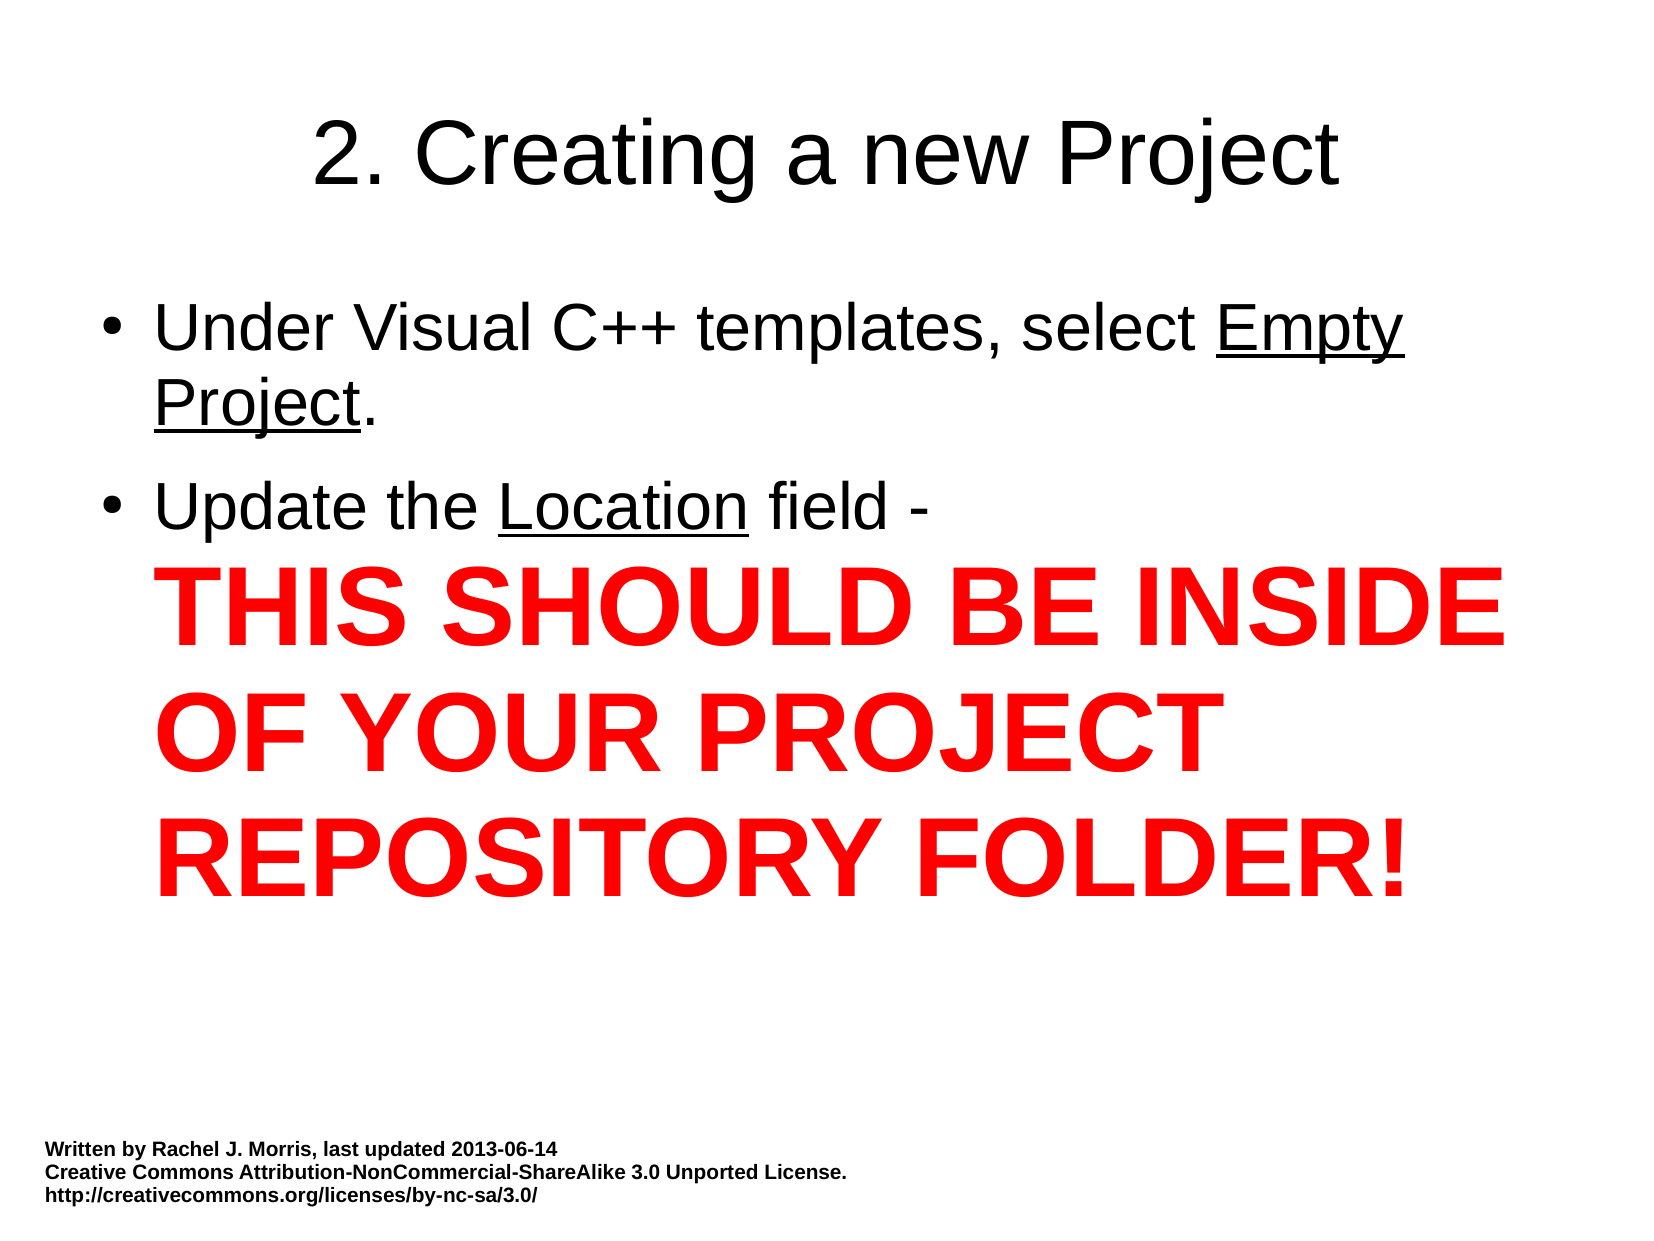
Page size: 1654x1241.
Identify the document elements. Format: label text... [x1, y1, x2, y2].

list Under Visual C++ templates, select Empty Project. Update the Location field - THIS SHOULD BE INSIDE OF YOUR PROJECT REPOSITORY FOLDER! [82, 290, 1538, 1010]
title 2. Creating a new Project [82, 49, 1571, 257]
